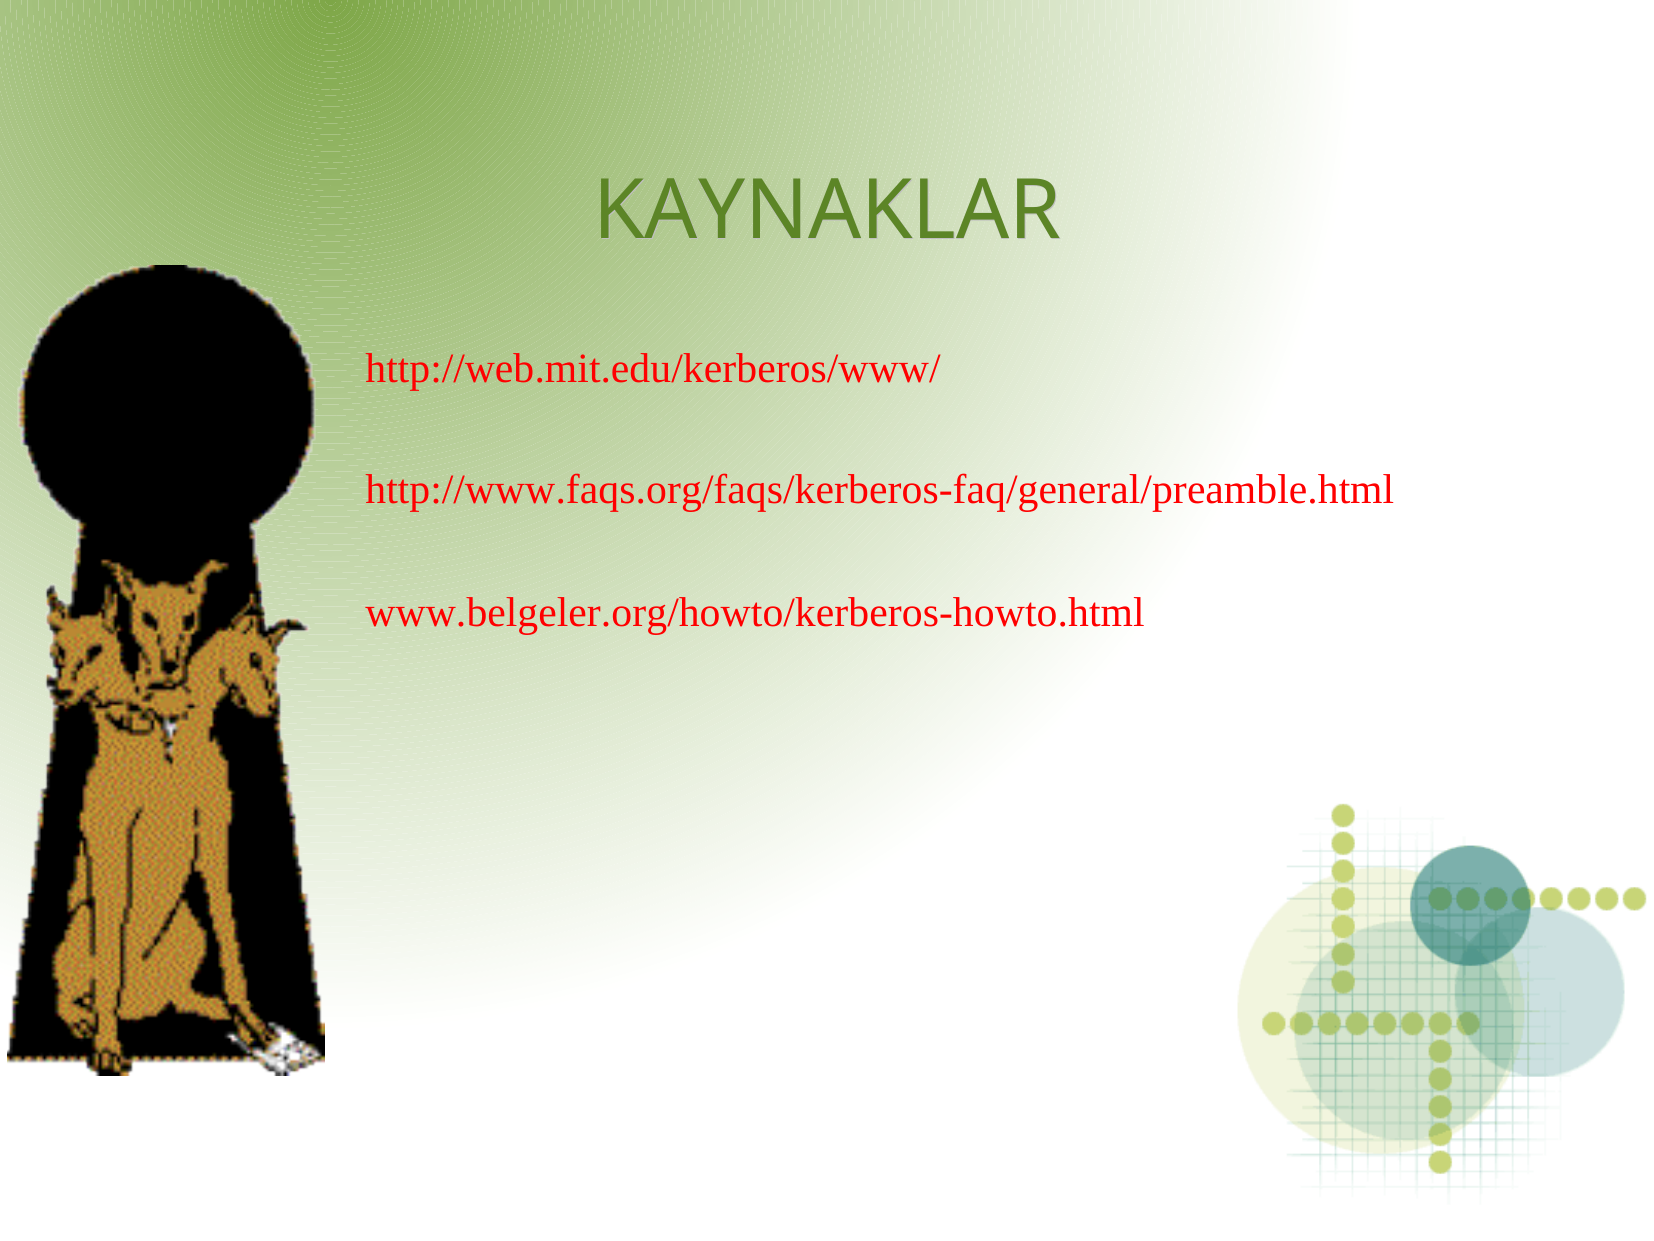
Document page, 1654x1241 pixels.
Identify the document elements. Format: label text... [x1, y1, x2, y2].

title KAYNAKLAR [121, 102, 1534, 311]
list http://web.mit.edu/kerberos/www/ http://www.faqs.org/faqs/kerberos-faq/general/preamble.html www.belgeler.org/howto/kerberos-howto.html [347, 344, 1534, 1127]
picture [7, 265, 325, 1076]
picture [1224, 792, 1654, 1211]
